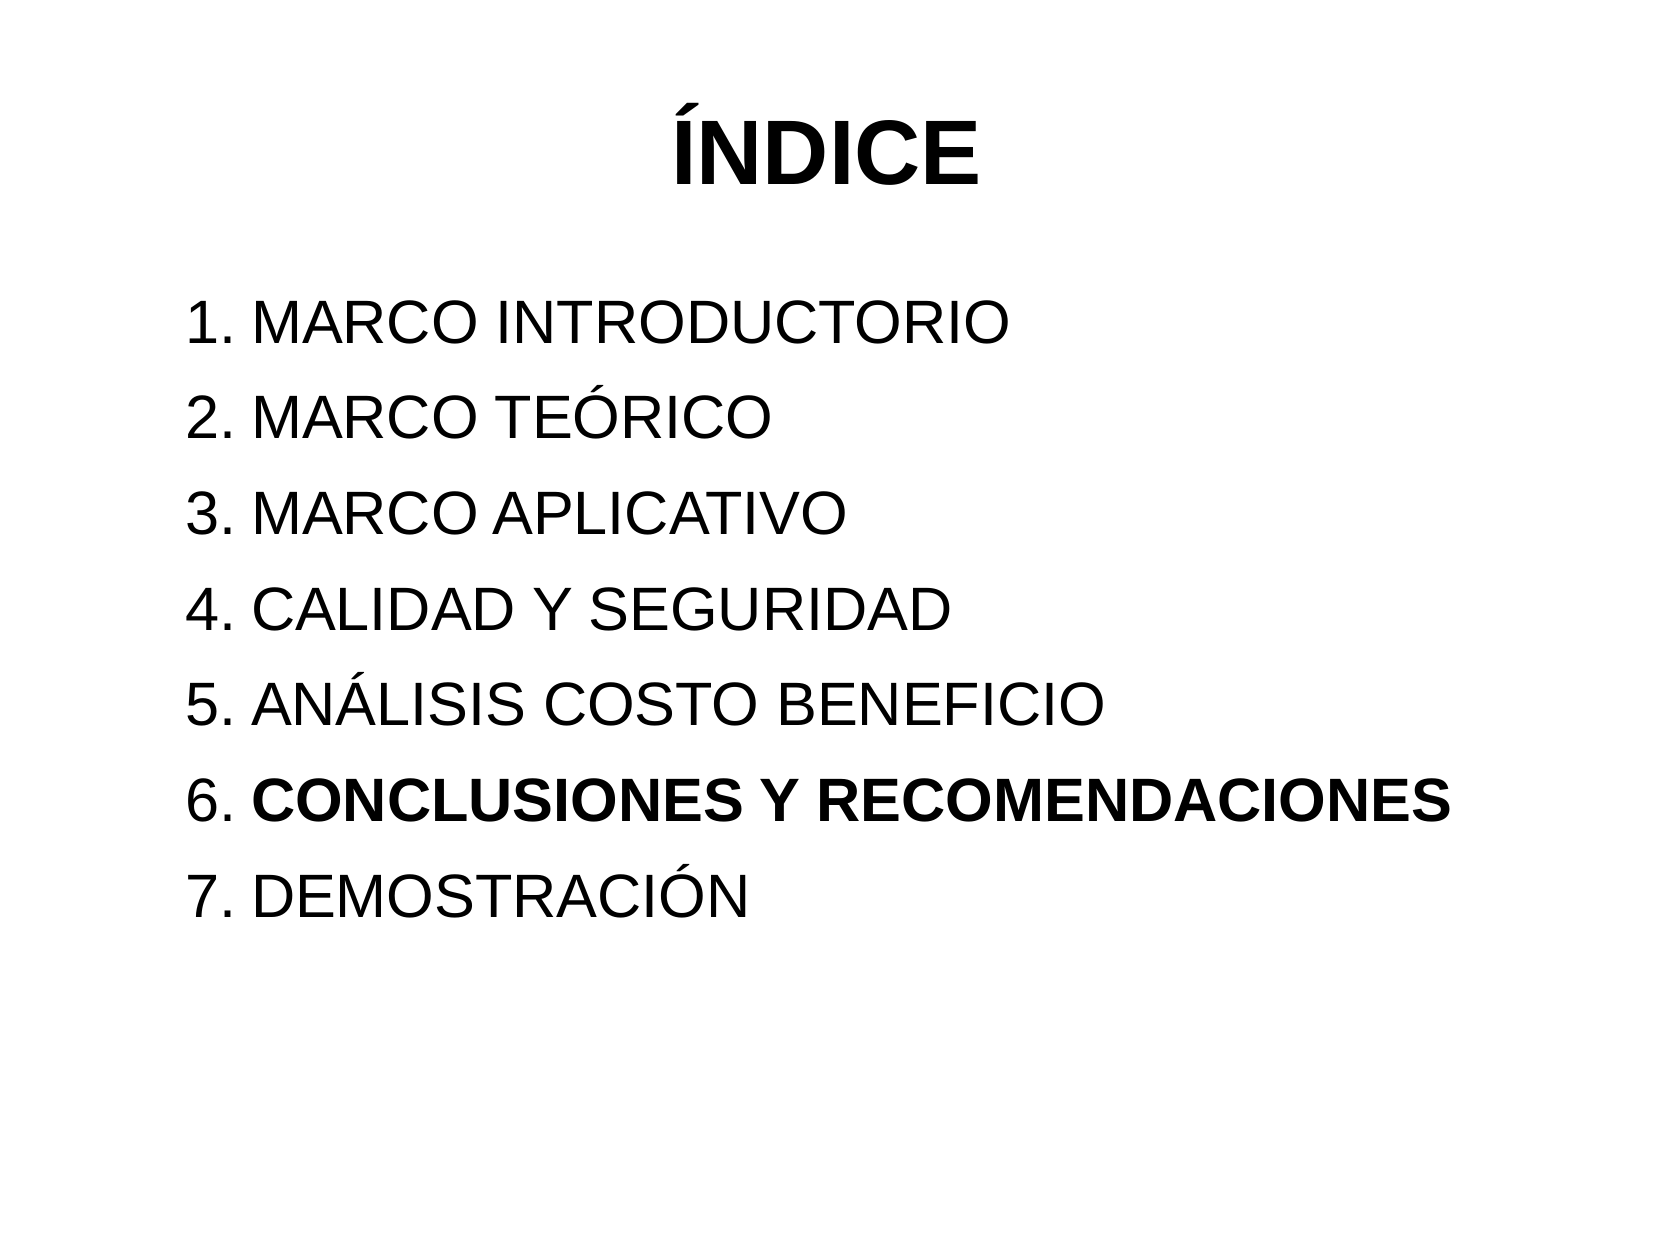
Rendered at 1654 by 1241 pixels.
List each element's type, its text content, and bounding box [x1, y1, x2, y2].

list MARCO INTRODUCTORIO MARCO TEÓRICO MARCO APLICATIVO CALIDAD Y SEGURIDAD ANÁLISIS COSTO BENEFICIO CONCLUSIONES Y RECOMENDACIONES DEMOSTRACIÓN [168, 287, 1469, 1007]
title ÍNDICE [82, 49, 1571, 257]
